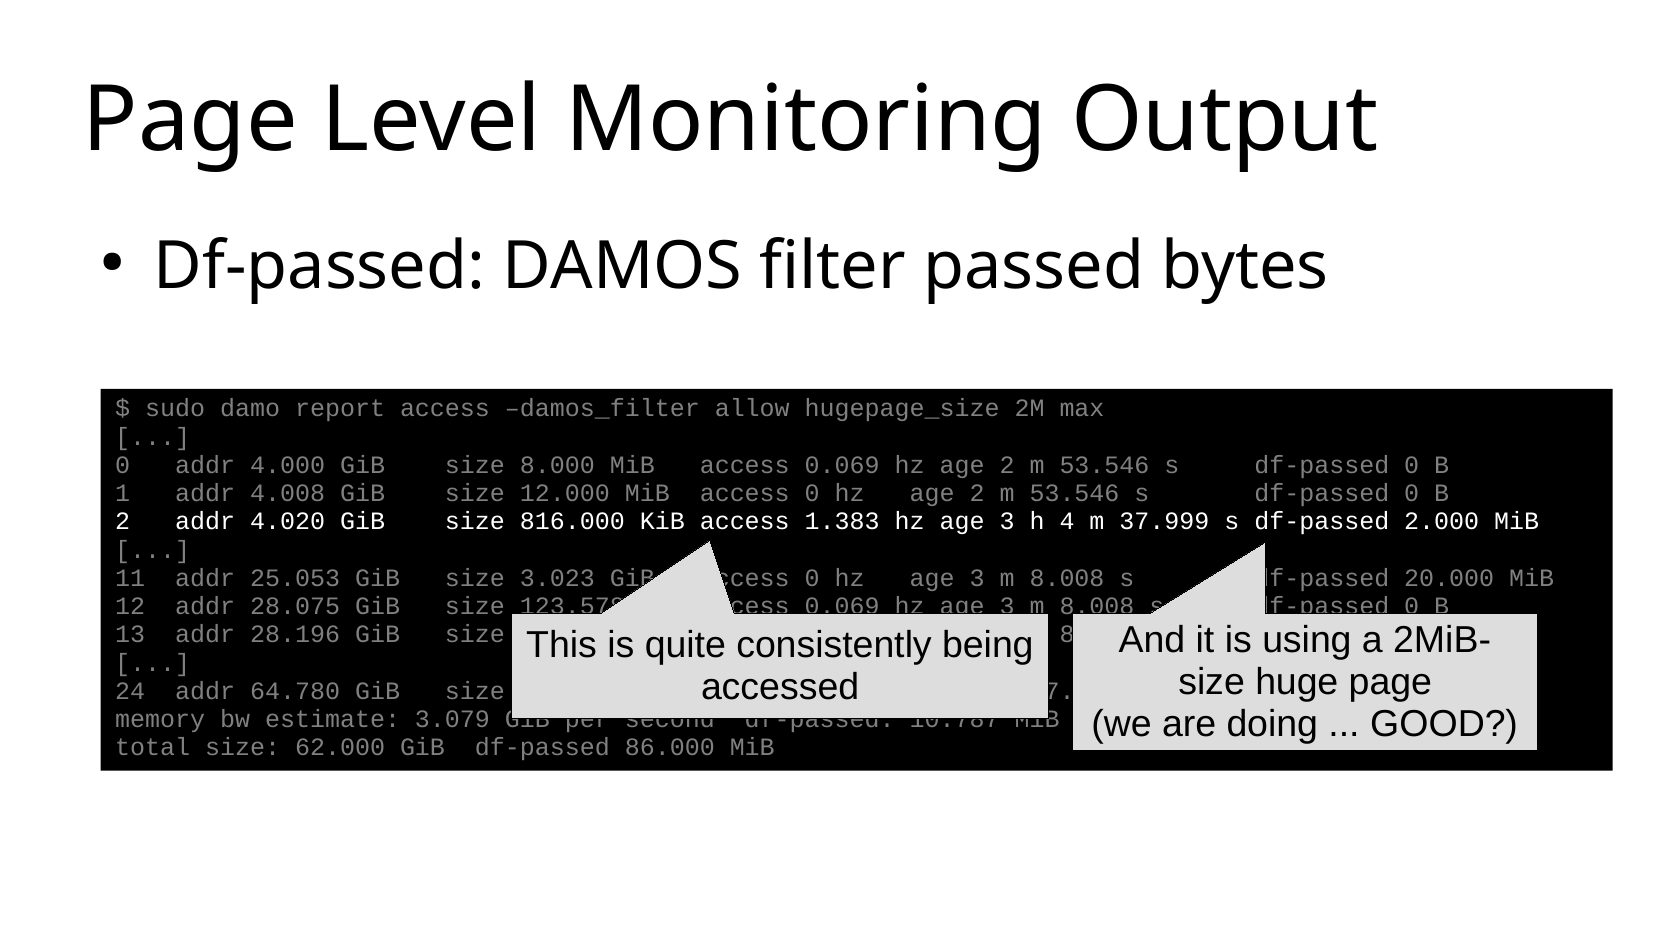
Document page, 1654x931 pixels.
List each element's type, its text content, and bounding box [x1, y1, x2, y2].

list Df-passed: DAMOS filter passed bytes [82, 217, 1571, 758]
text_box And it is using a 2MiB-size huge page (we are doing ... GOOD?) [1072, 542, 1538, 751]
text_box This is quite consistently being accessed [511, 540, 1049, 719]
title Page Level Monitoring Output [82, 37, 1571, 193]
text_box $ sudo damo report access –damos_filter allow hugepage_size 2M max [...] 0 addr 4.000 GiB size 8.000 MiB access 0.069 hz age 2 m 53.546 s df-passed 0 B 1 addr 4.008 GiB size 12.000 MiB access 0 hz age 2 m 53.546 s df-passed 0 B 2 addr 4.020 GiB size 816.000 KiB access 1.383 hz age 3 h 4 m 37.999 s df-passed 2.000 MiB [...] 11 addr 25.053 GiB size 3.023 GiB access 0 hz age 3 m 8.008 s df-passed 20.000 MiB 12 addr 28.075 GiB size 123.578 MiB access 0.069 hz age 3 m 8.008 s df-passed 0 B 13 addr 28.196 GiB size 185.367 MiB access 0.069 hz age 3 m 8.008 s df-passed 2.000 MiB [...] 24 addr 64.780 GiB size 1.220 GiB access 0 hz age 10 m 7.410 s df-passed 0 B memory bw estimate: 3.079 GiB per second df-passed: 10.787 MiB per second total size: 62.000 GiB df-passed 86.000 MiB [100, 388, 1613, 771]
